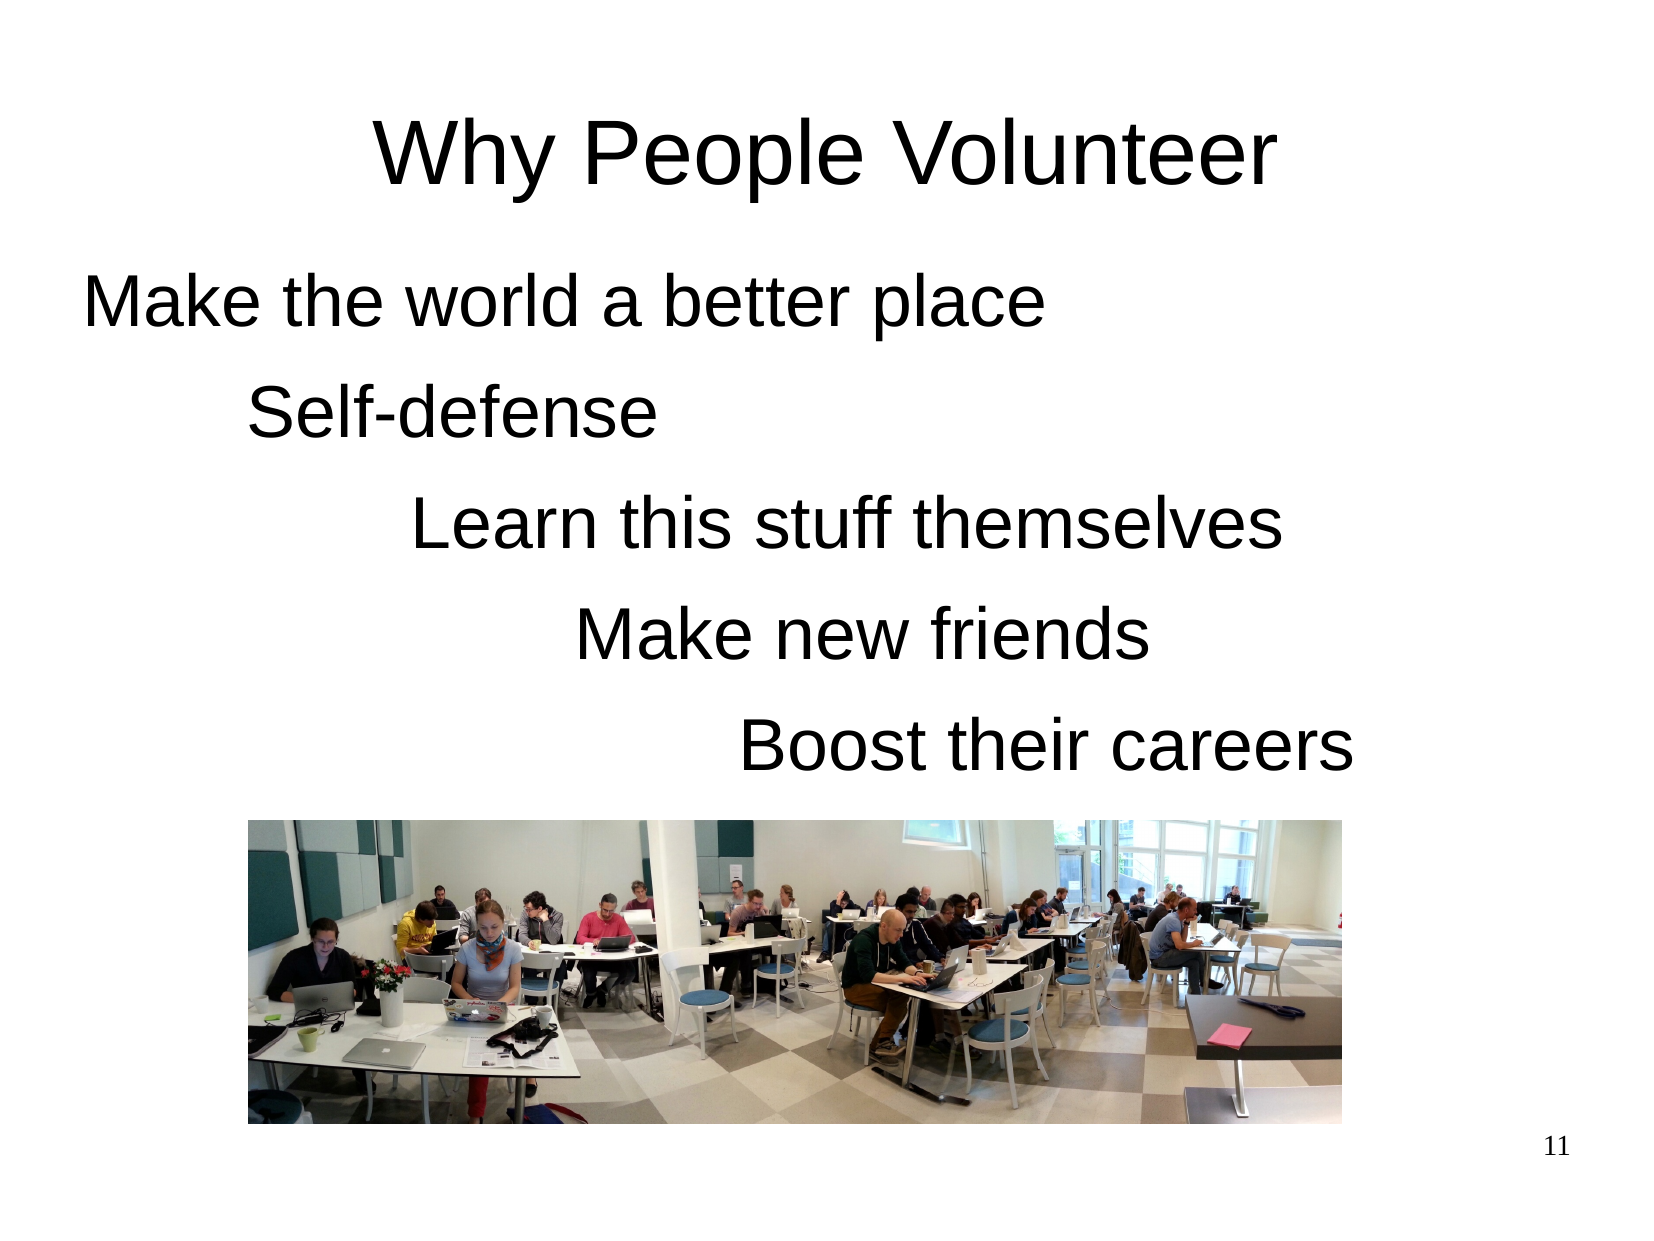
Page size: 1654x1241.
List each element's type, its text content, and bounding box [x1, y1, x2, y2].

title Why People Volunteer [82, 49, 1571, 257]
picture [248, 820, 1342, 1124]
list Make the world a better place Self-defense Learn this stuff themselves Make new friends Boost their careers [82, 259, 1536, 792]
